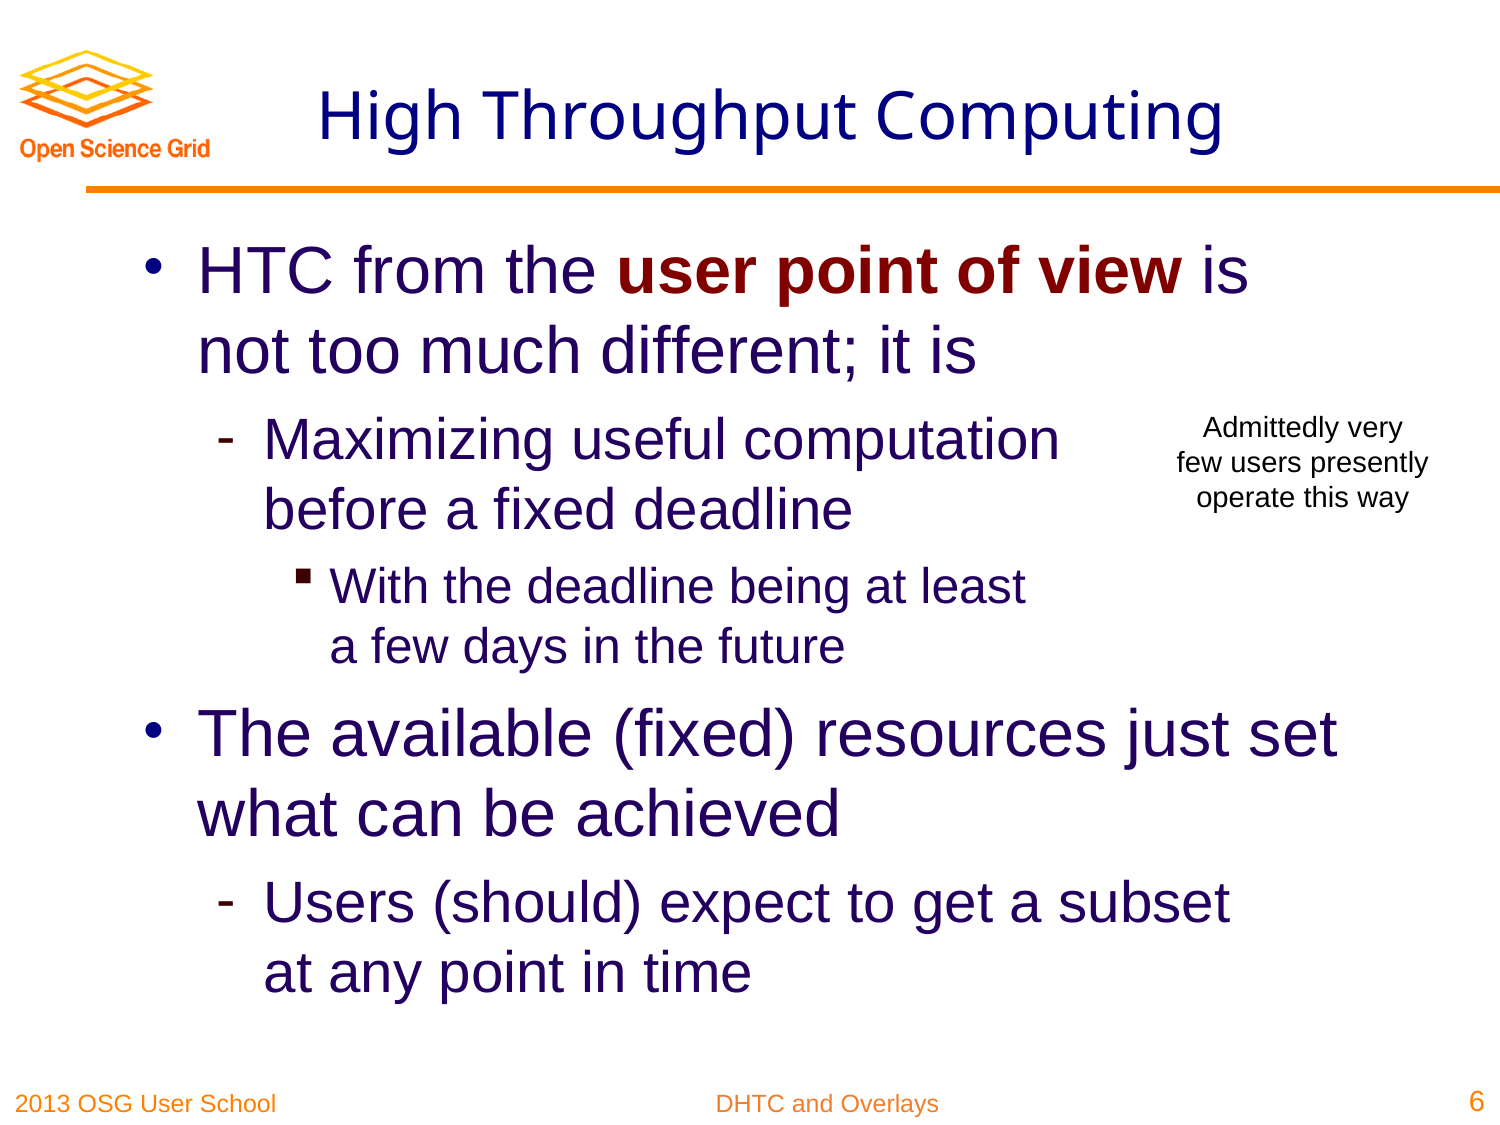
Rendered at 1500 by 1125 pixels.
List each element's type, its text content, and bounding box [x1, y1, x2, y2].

list HTC from the user point of view is not too much different; it is Maximizing useful computation before a fixed deadline With the deadline being at least a few days in the future The available (fixed) resources just set what can be achieved Users (should) expect to get a subset at any point in time [127, 218, 1463, 1019]
text_box Admittedly very few users presently operate this way [1161, 400, 1445, 521]
picture [0, 27, 201, 179]
text_box <number> [1431, 1050, 1500, 1125]
title High Throughput Computing [201, 18, 1342, 207]
